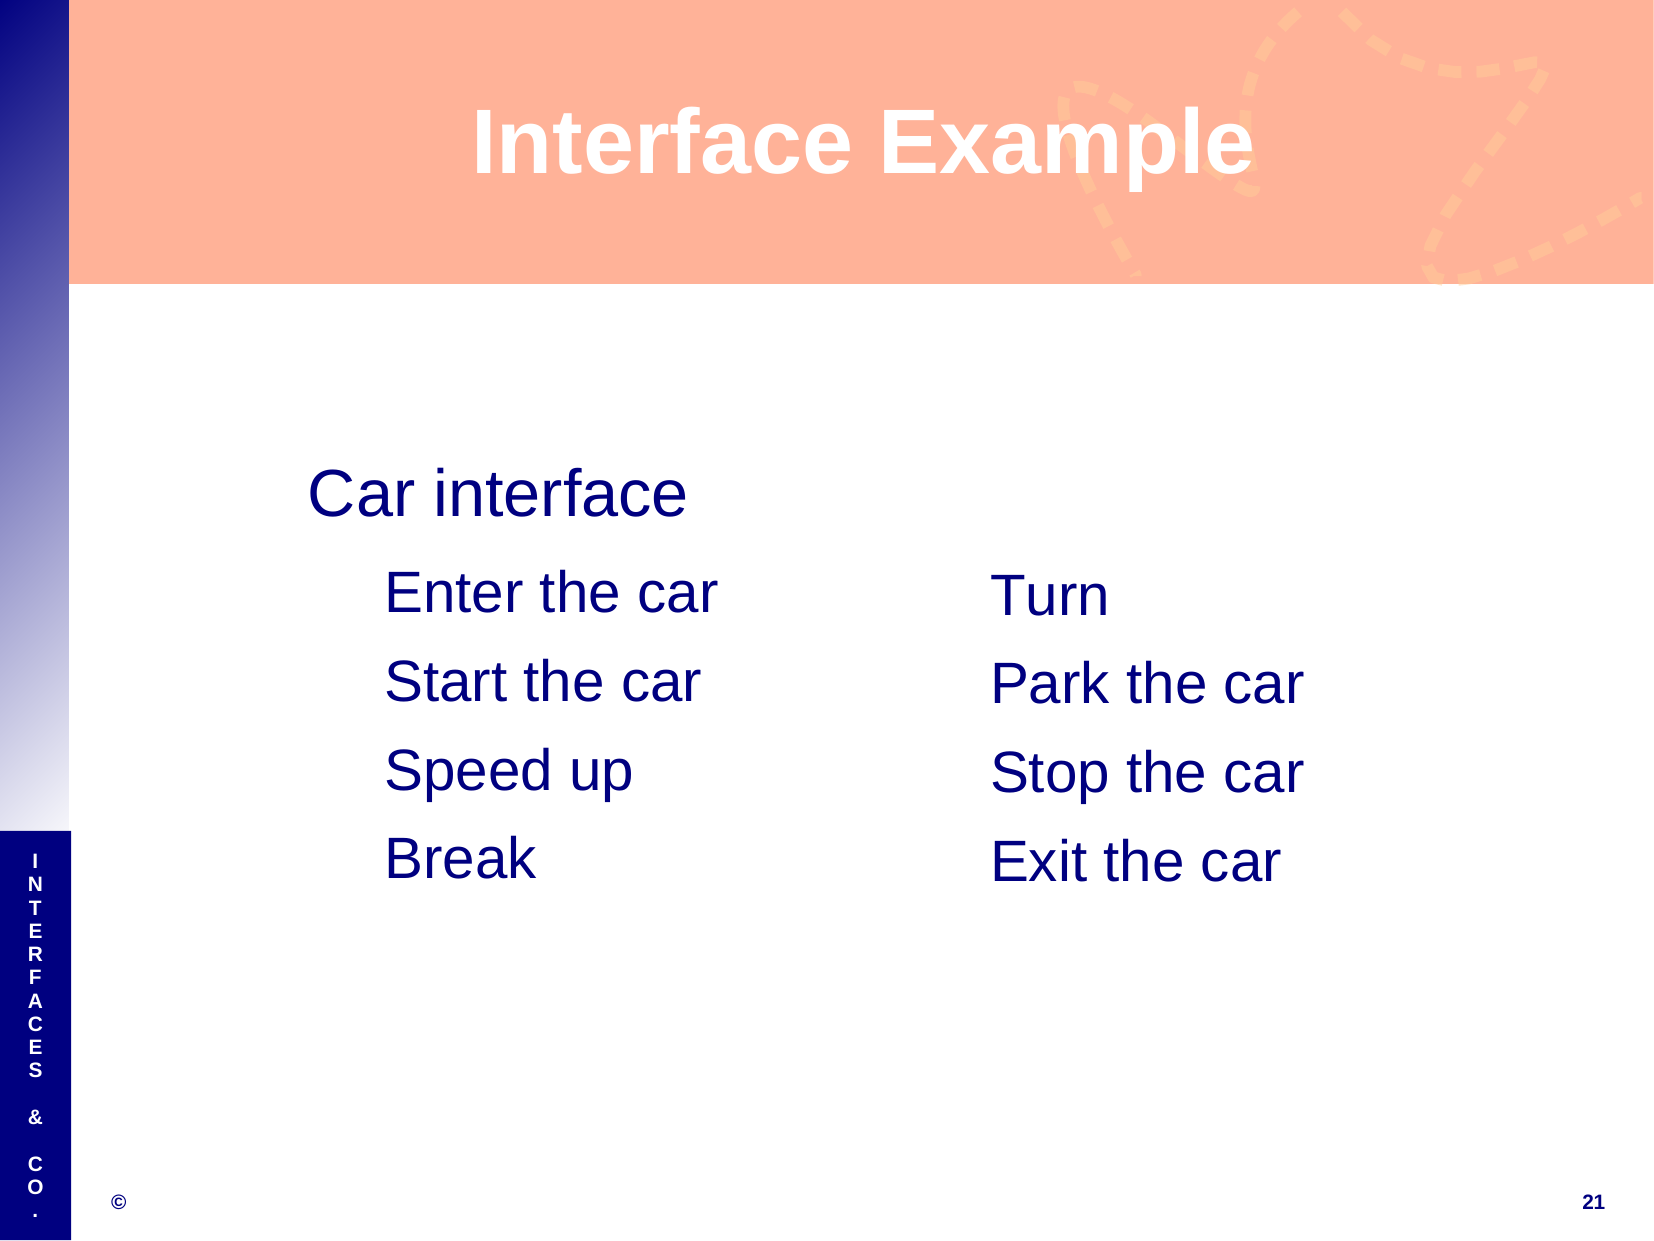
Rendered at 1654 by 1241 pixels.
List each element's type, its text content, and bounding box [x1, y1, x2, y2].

text_box I N T E R F A C E S & C O . [0, 830, 71, 1241]
title Interface Example [111, 37, 1617, 246]
list Car interface Enter the car Start the car Speed up Break [290, 456, 877, 987]
list Turn Park the car Stop the car Exit the car [895, 562, 1614, 920]
